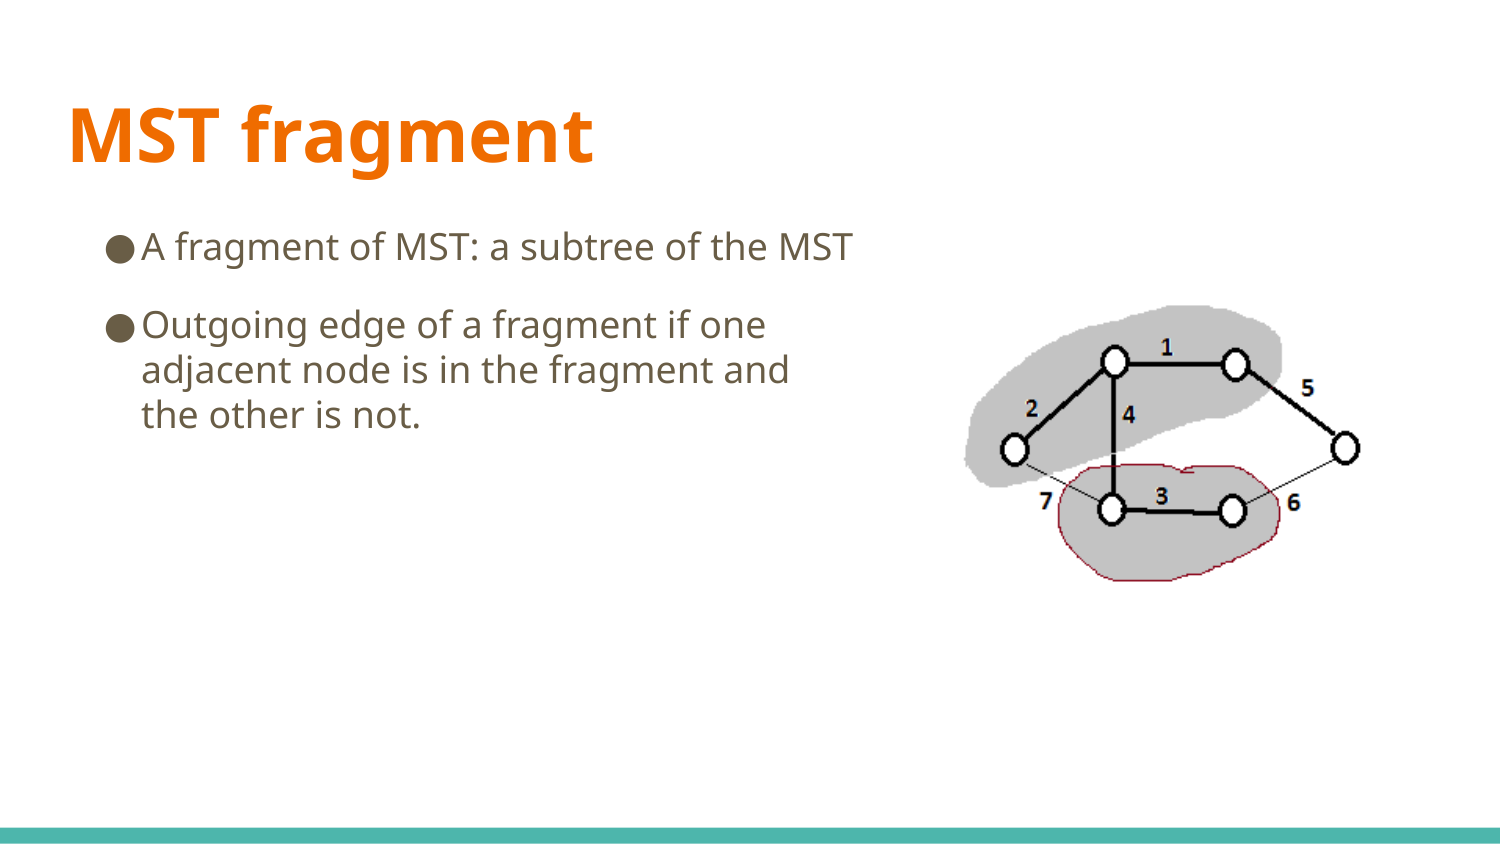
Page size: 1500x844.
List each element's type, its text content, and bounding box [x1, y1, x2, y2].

picture [958, 301, 1384, 599]
title MST fragment [51, 72, 1449, 189]
list A fragment of MST: a subtree of the MST Outgoing edge of a fragment if one adjacent node is in the fragment and the other is not. [51, 207, 870, 750]
